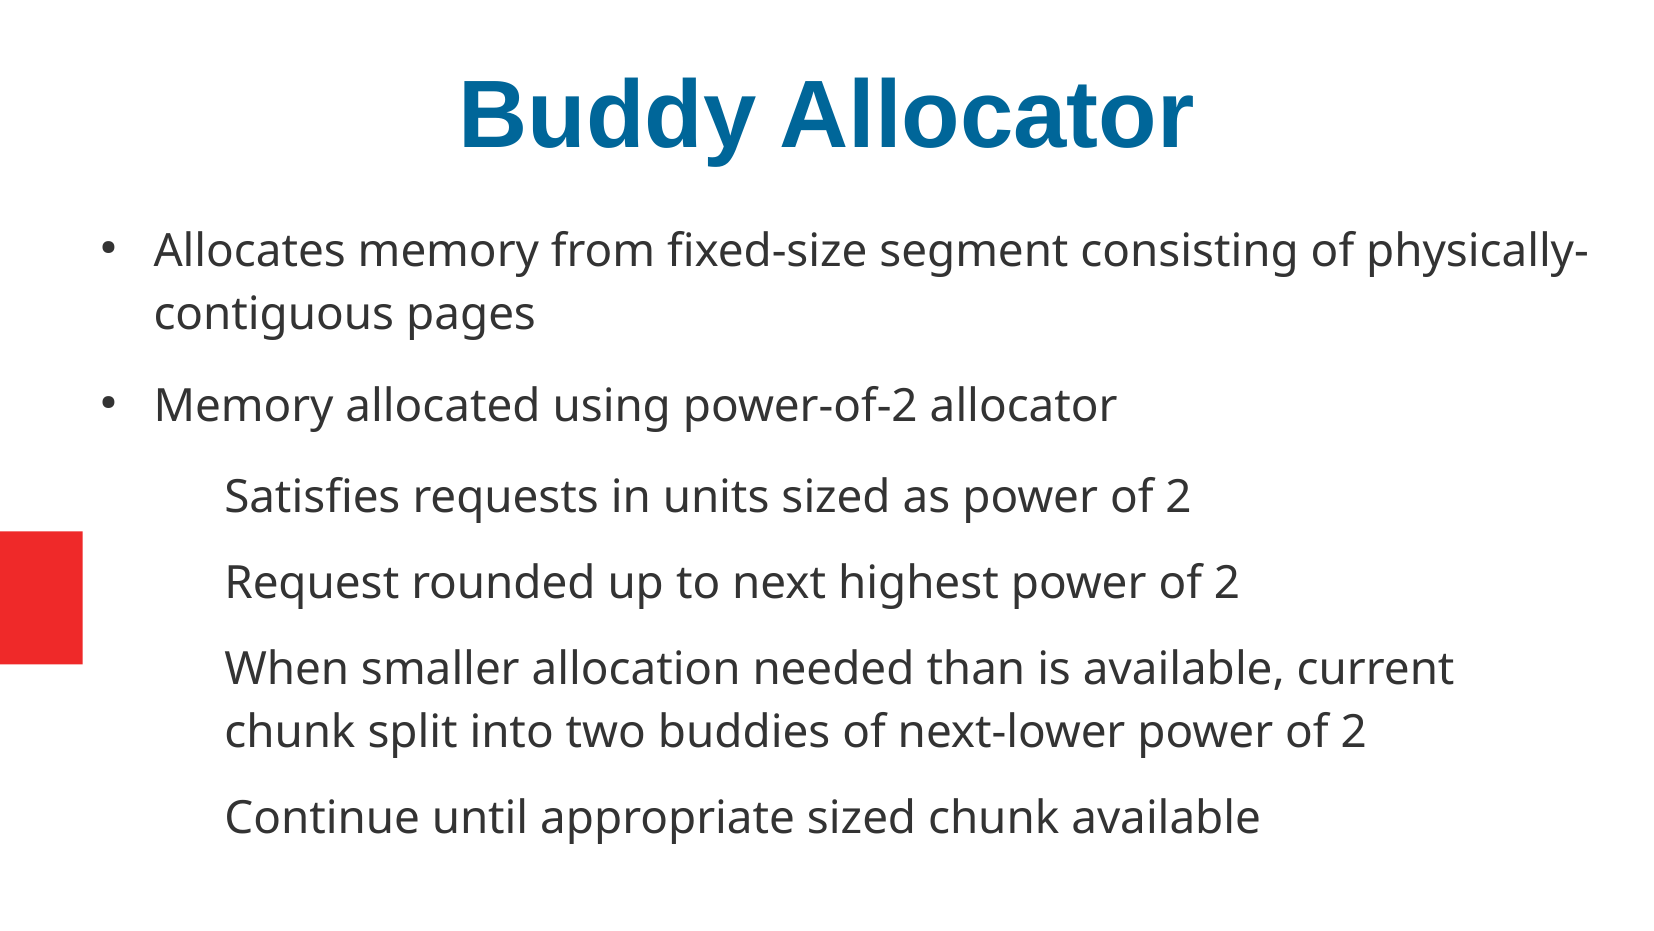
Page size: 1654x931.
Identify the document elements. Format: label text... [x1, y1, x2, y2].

title Buddy Allocator [82, 37, 1571, 193]
list Allocates memory from fixed-size segment consisting of physically-contiguous pages Memory allocated using power-of-2 allocator Satisfies requests in units sized as power of 2 Request rounded up to next highest power of 2 When smaller allocation needed than is available, current chunk split into two buddies of next-lower power of 2 Continue until appropriate sized chunk available [82, 217, 1595, 910]
